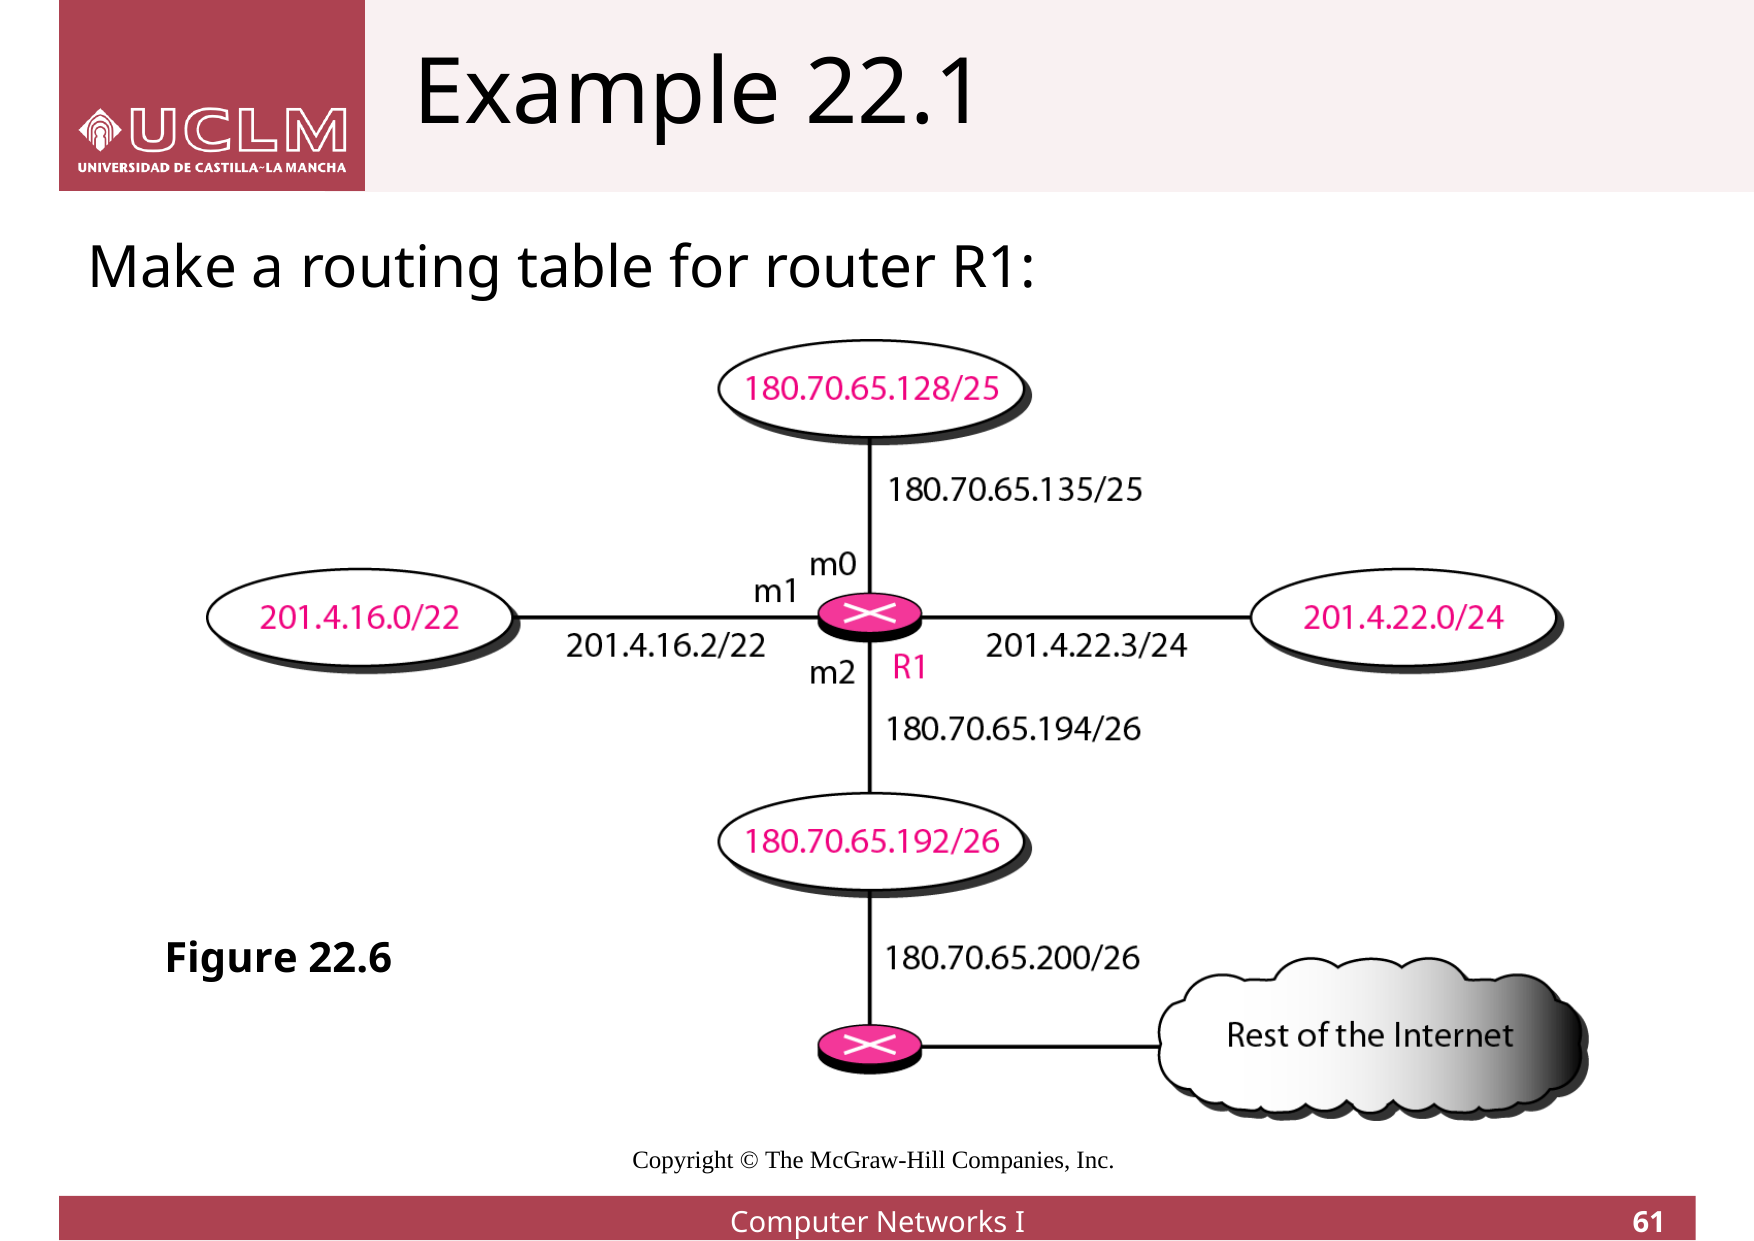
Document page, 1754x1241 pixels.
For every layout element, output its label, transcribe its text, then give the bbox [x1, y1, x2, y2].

picture [59, 0, 365, 191]
text_box Copyright © The McGraw-Hill Companies, Inc. [478, 1136, 1276, 1182]
text_box Figure 22.6 [149, 922, 473, 1004]
list Make a routing table for router R1: [87, 225, 1667, 1044]
picture [206, 339, 1589, 1123]
title Example 22.1 [413, 0, 1667, 198]
